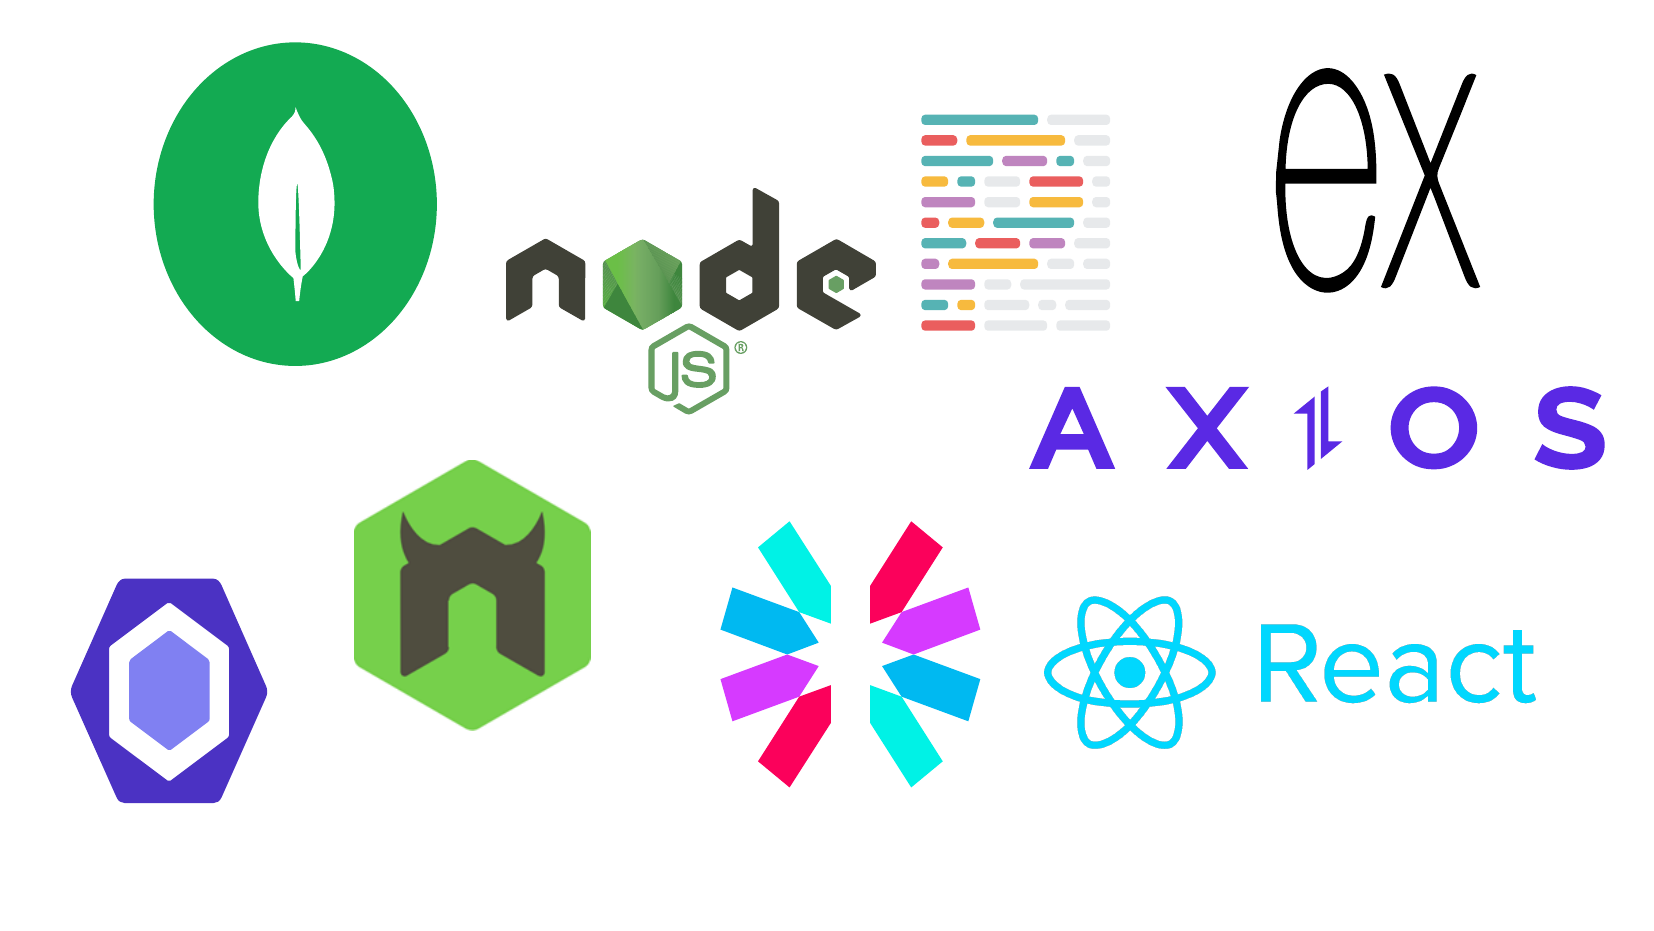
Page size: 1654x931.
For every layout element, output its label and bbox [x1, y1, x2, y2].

picture [1271, 59, 1489, 308]
picture [1044, 596, 1536, 749]
picture [153, 42, 1111, 804]
picture [1027, 383, 1607, 473]
picture [70, 578, 268, 804]
